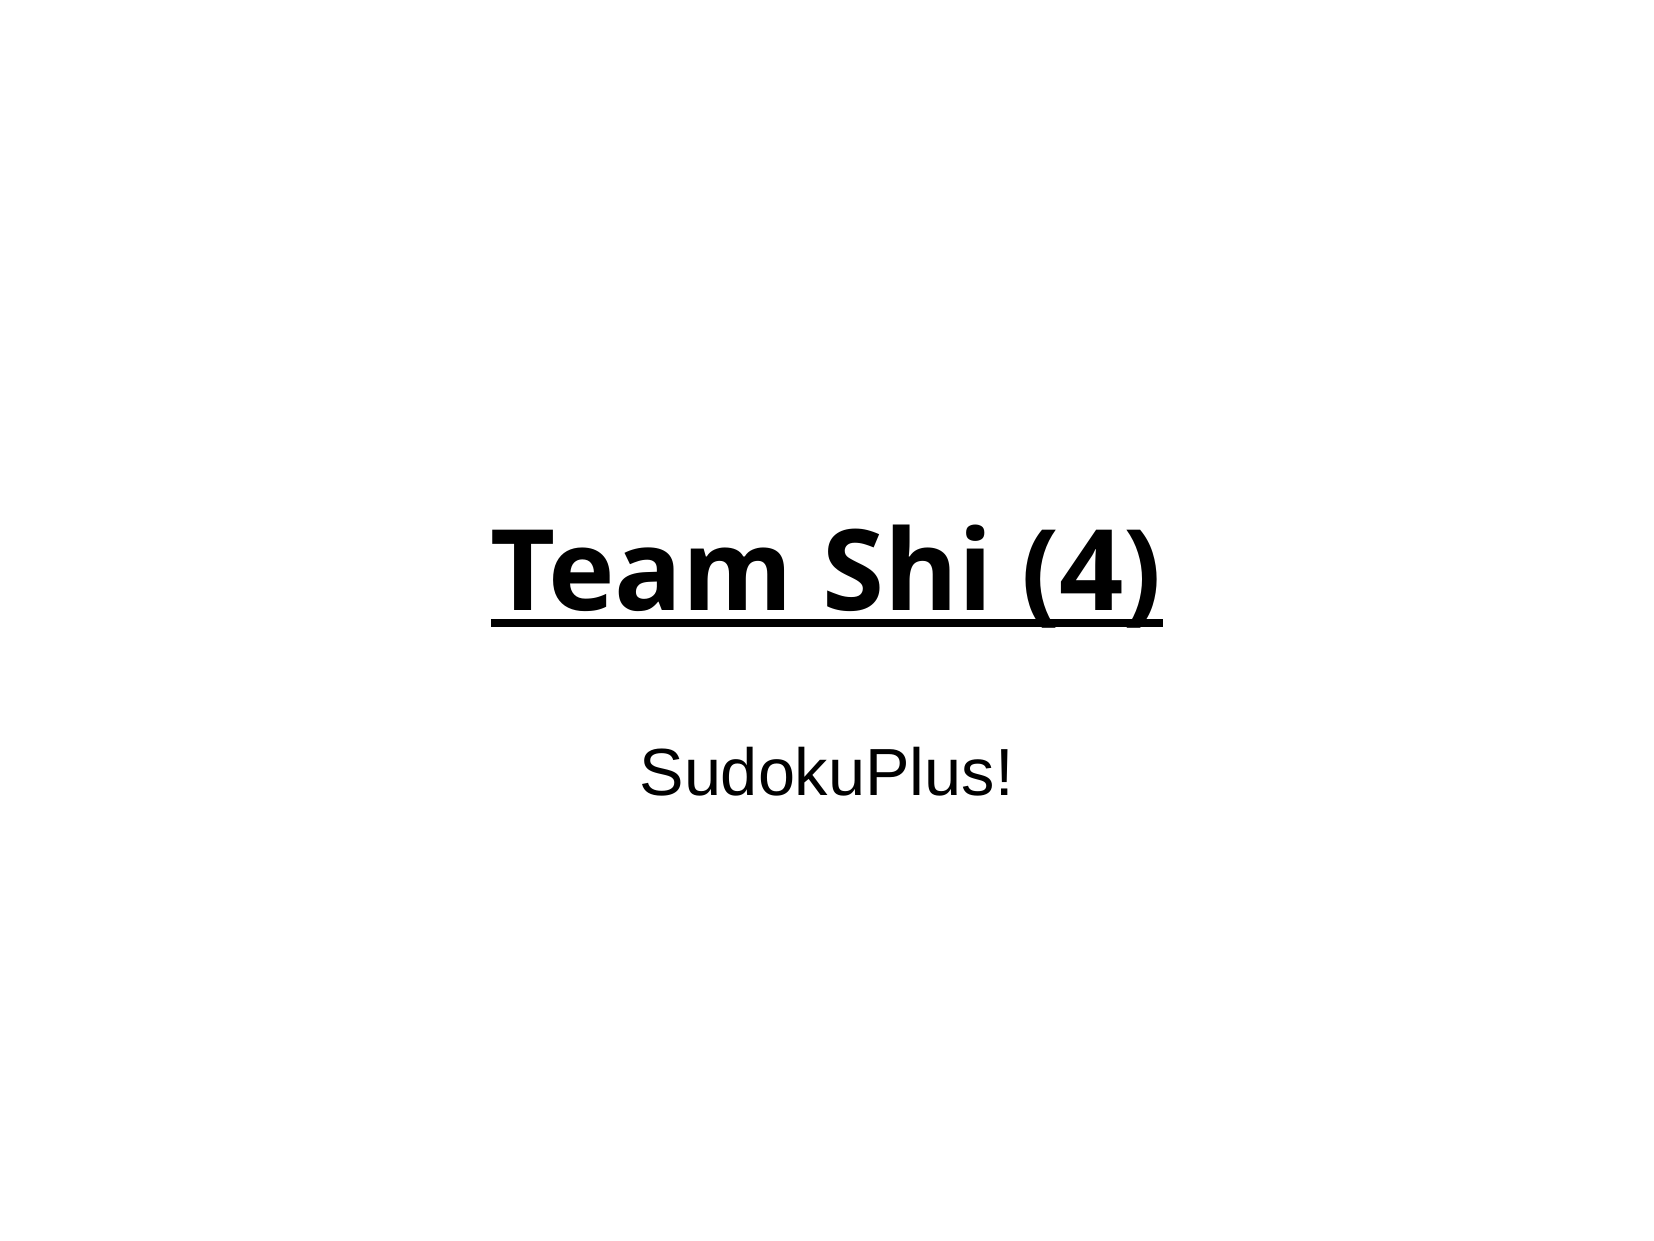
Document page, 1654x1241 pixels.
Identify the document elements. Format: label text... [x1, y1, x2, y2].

subtitle Team Shi (4) SudokuPlus! [82, 290, 1571, 1010]
